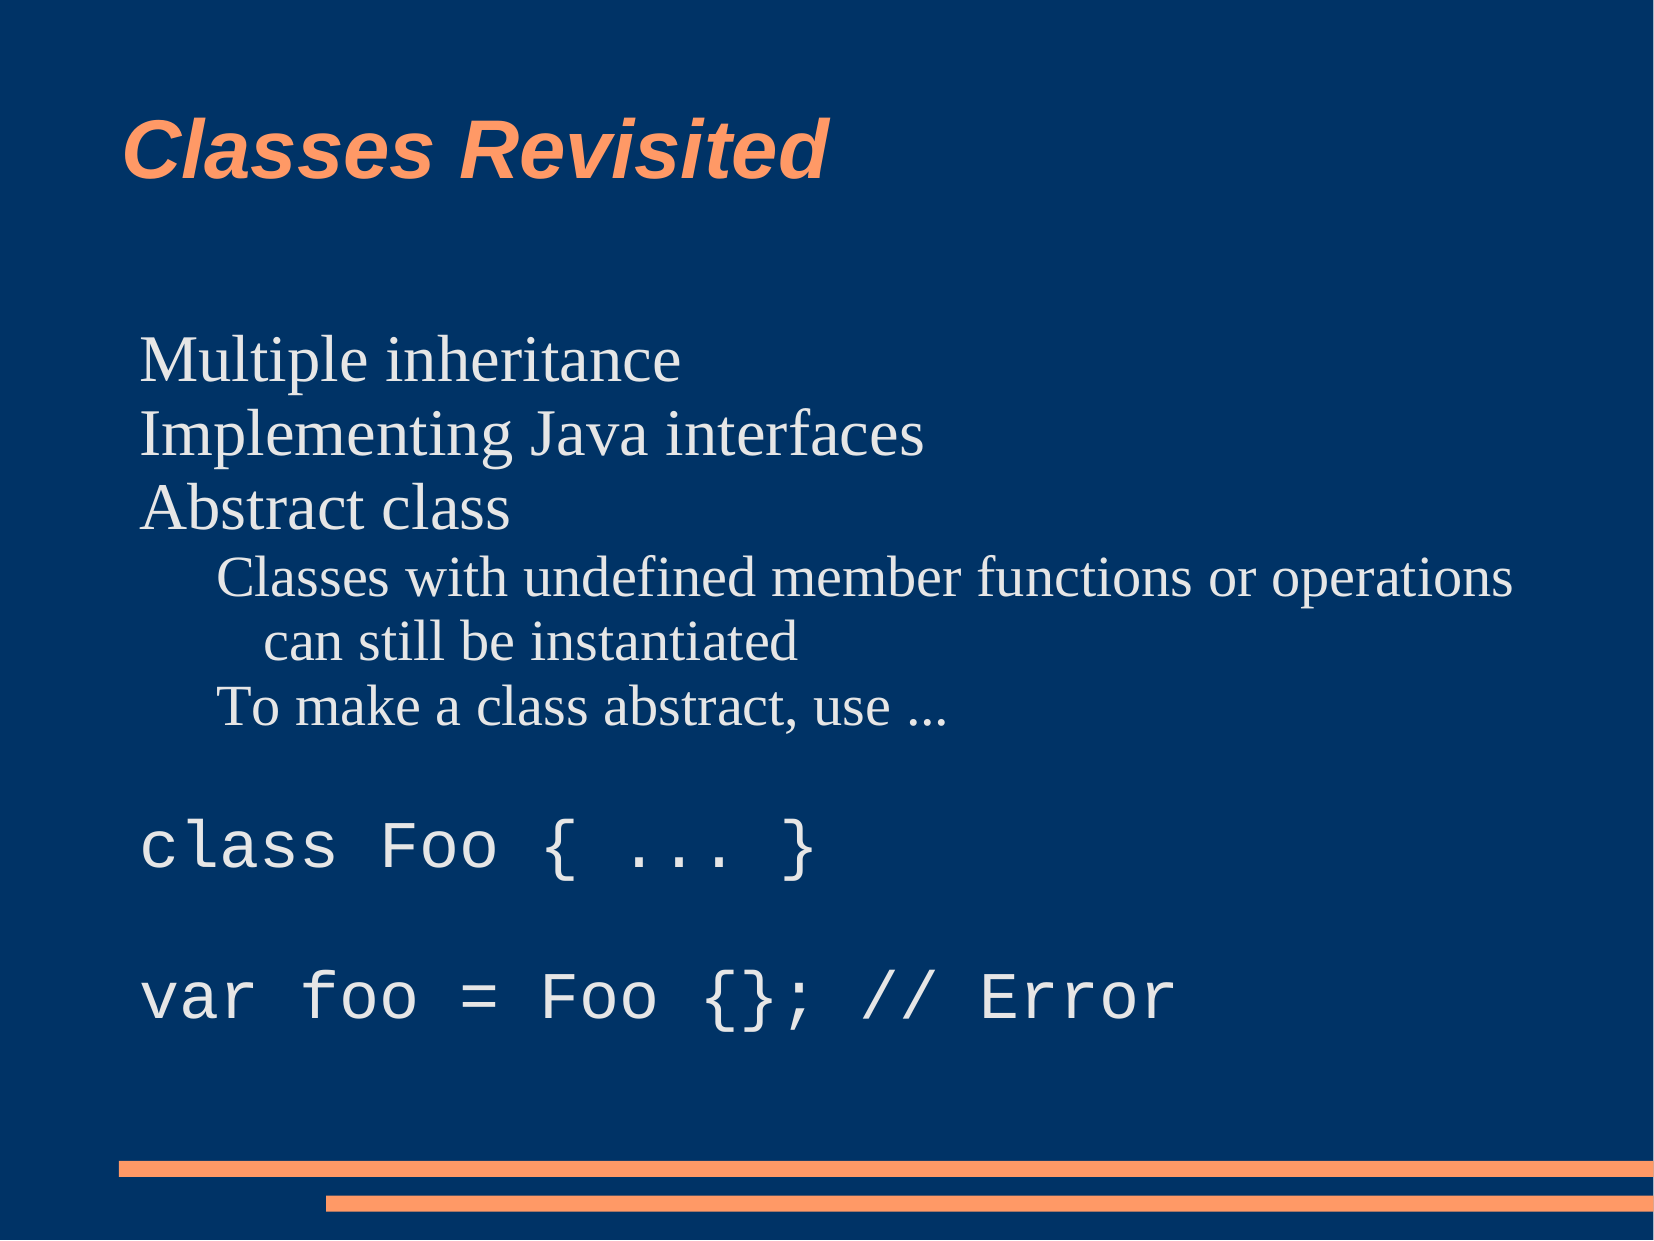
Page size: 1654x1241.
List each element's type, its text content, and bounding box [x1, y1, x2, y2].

list Multiple inheritance Implementing Java interfaces Abstract class Classes with undefined member functions or operations can still be instantiated To make a class abstract, use ... class Foo { ... } var foo = Foo {}; // Error [121, 322, 1561, 1133]
title Classes Revisited [121, 46, 1534, 254]
